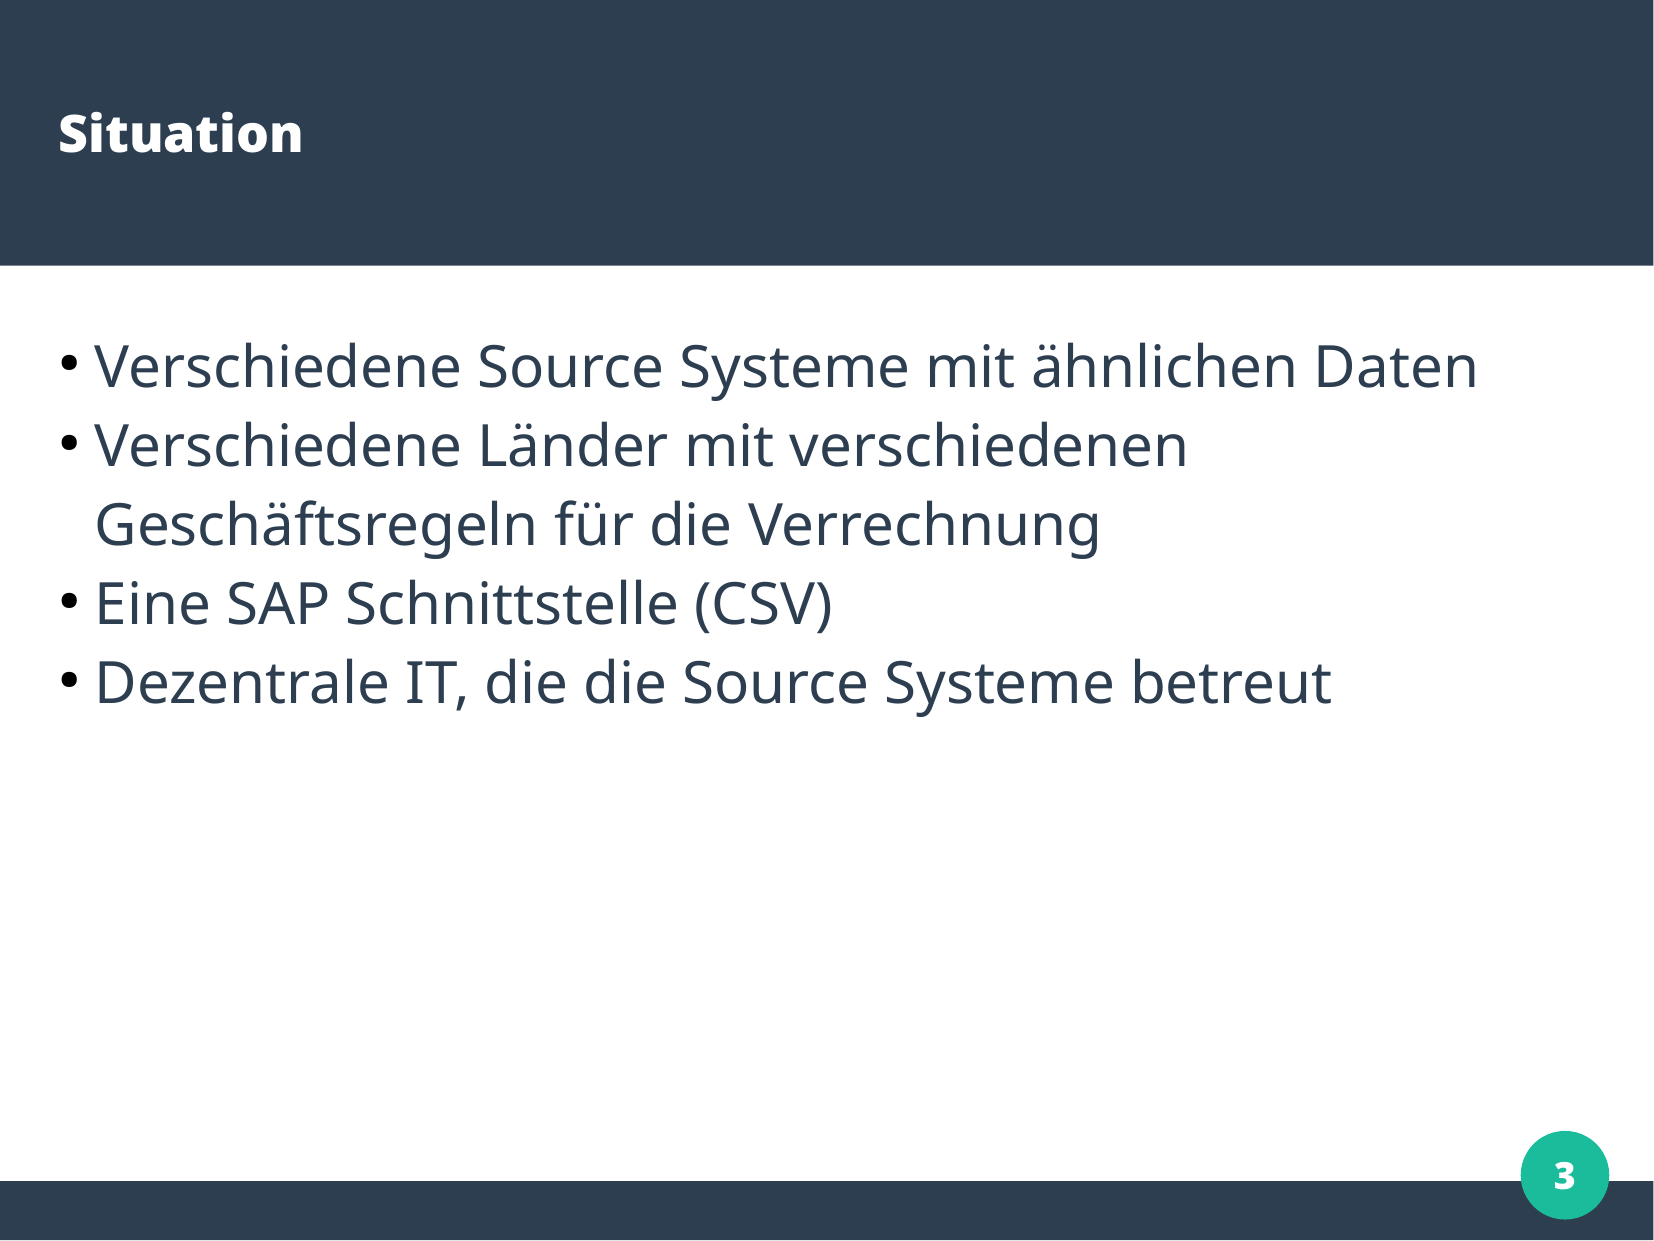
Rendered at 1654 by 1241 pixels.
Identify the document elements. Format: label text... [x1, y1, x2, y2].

title Situation [59, 59, 1595, 207]
subtitle Verschiedene Source Systeme mit ähnlichen Daten Verschiedene Länder mit verschiedenen Geschäftsregeln für die Verrechnung Eine SAP Schnittstelle (CSV) Dezentrale IT, die die Source Systeme betreut [59, 324, 1565, 1093]
